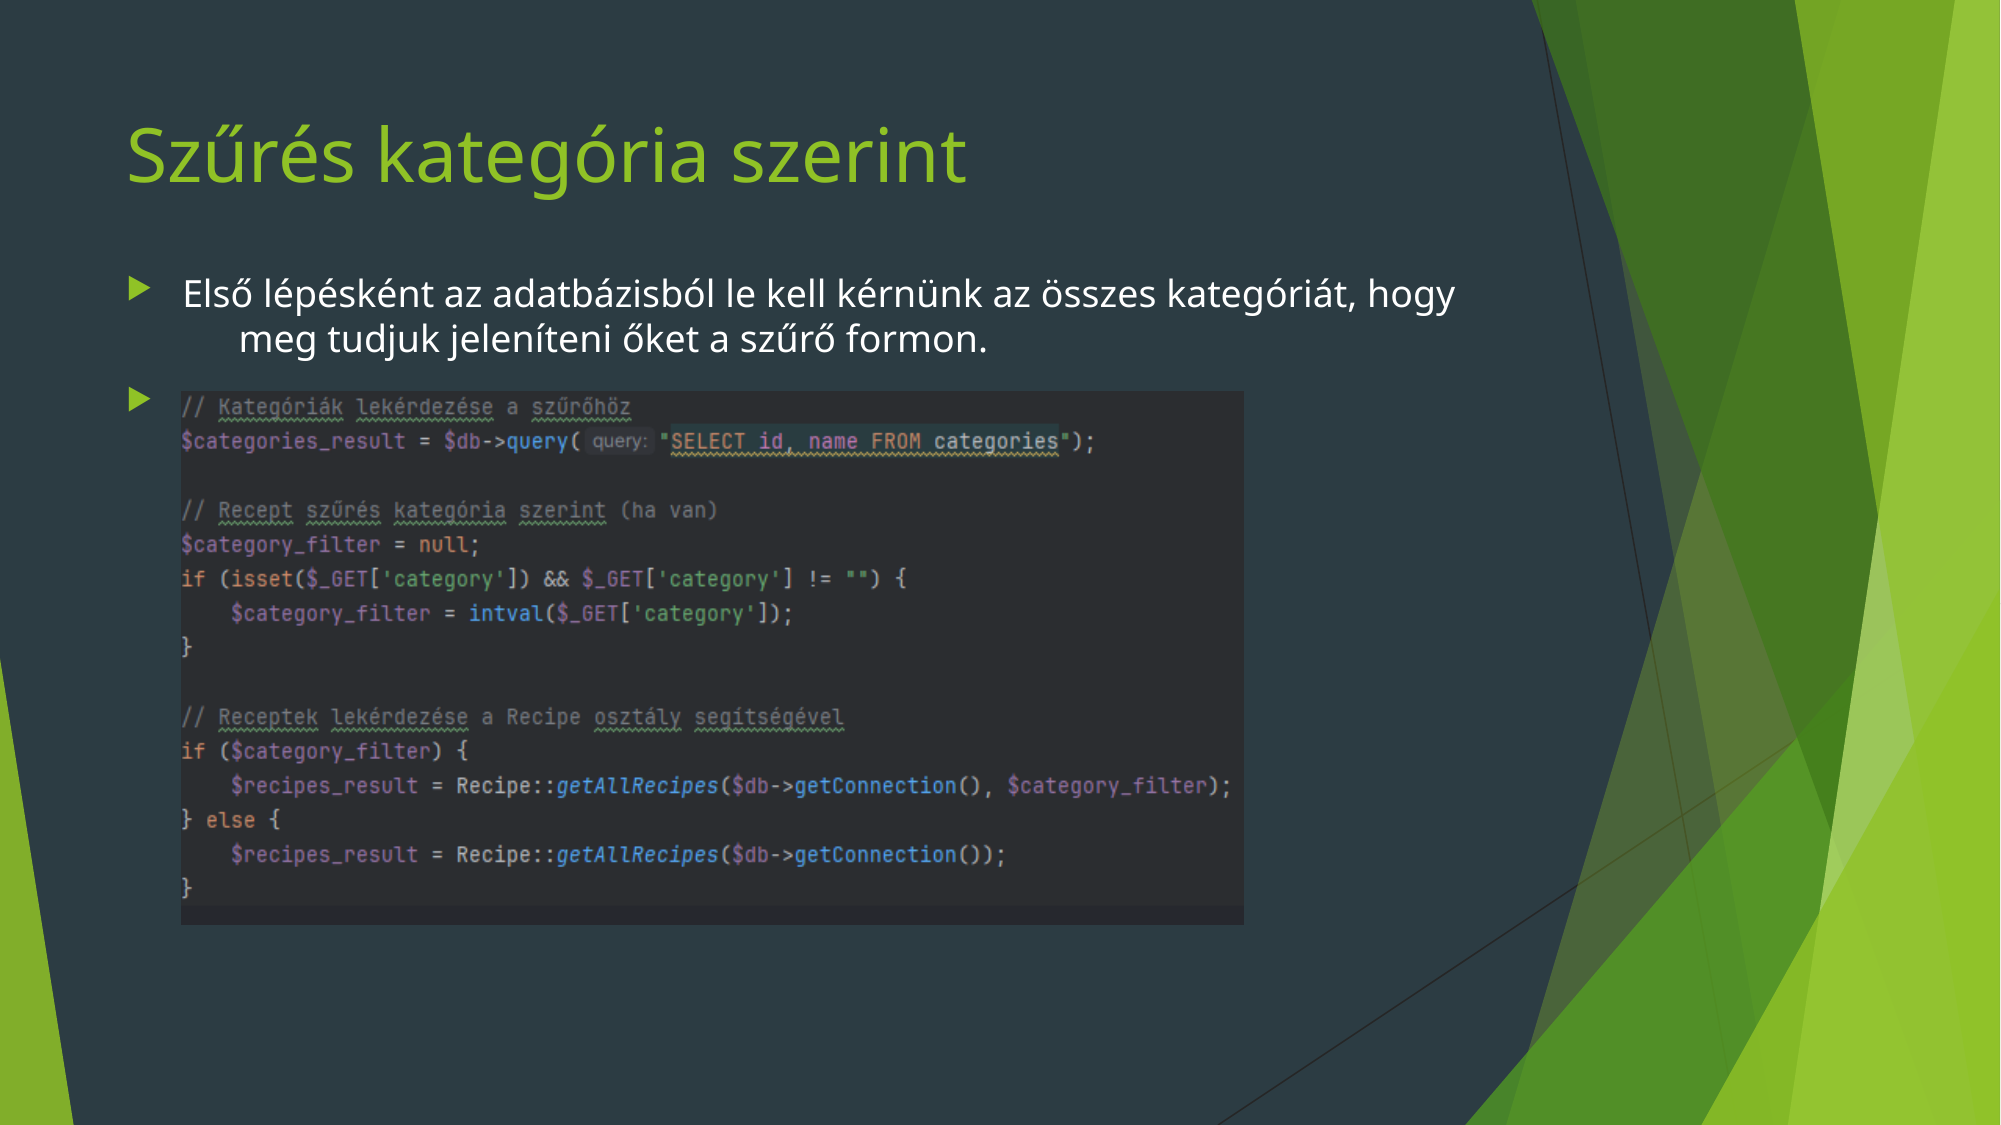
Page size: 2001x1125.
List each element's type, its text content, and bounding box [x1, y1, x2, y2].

picture [181, 391, 1244, 925]
list Első lépésként az adatbázisból le kell kérnünk az összes kategóriát, hogy meg tudjuk jeleníteni őket a szűrő formon. [111, 262, 1522, 1092]
title Szűrés kategória szerint [111, 99, 1522, 239]
